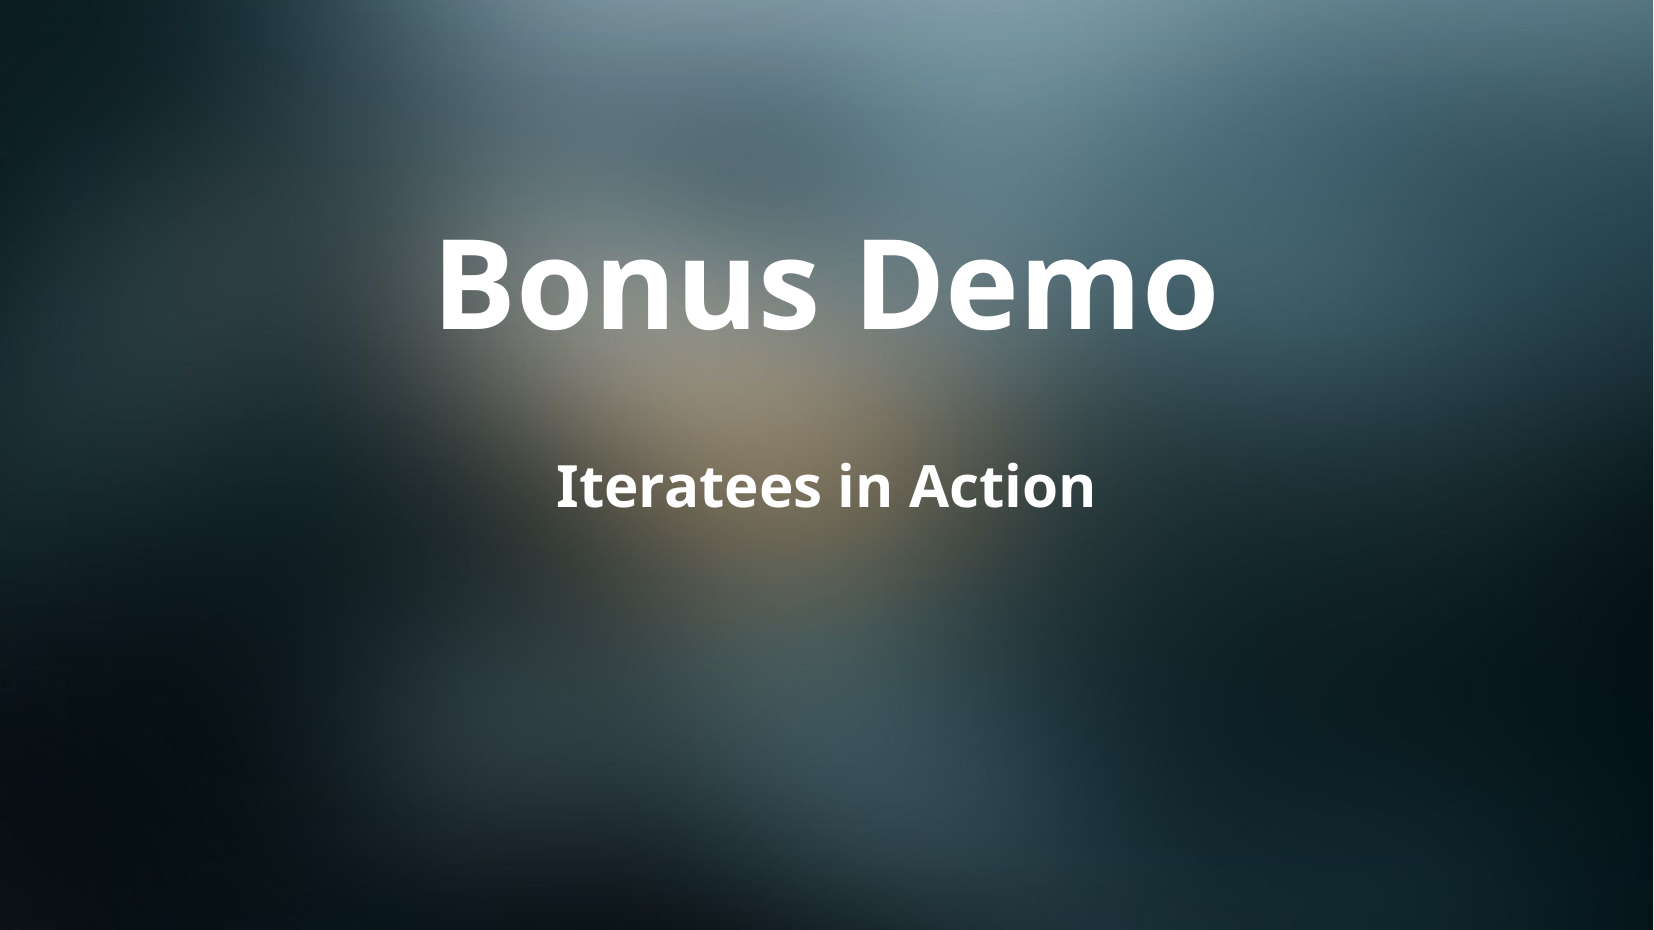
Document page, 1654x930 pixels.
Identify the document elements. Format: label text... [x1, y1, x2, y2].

subtitle Bonus Demo Iteratees in Action [82, 180, 1571, 541]
picture [0, 0, 1654, 930]
